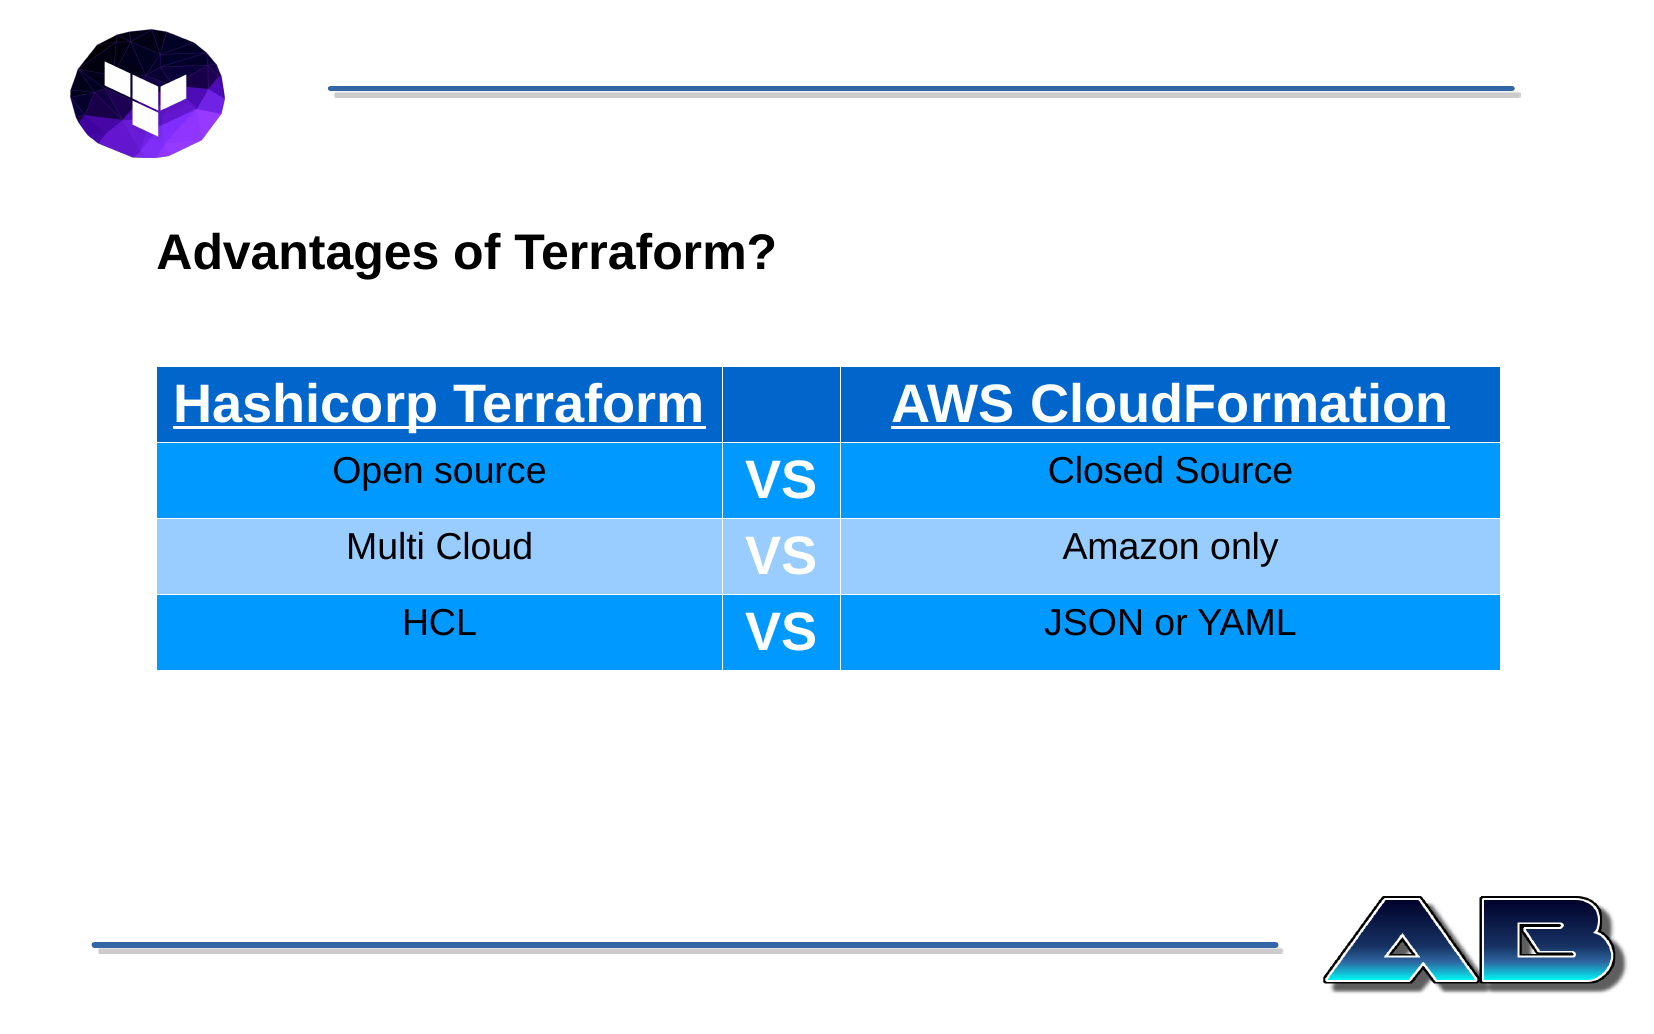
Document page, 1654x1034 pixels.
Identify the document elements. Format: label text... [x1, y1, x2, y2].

table_header [723, 367, 840, 442]
text_box Advantages of Terraform? [141, 216, 1583, 295]
table_cell VS [723, 595, 840, 670]
picture [70, 29, 225, 158]
table_cell Open source [157, 443, 722, 518]
table_cell Closed Source [841, 443, 1500, 518]
picture [1322, 896, 1630, 996]
table_cell VS [723, 443, 840, 518]
table_cell HCL [157, 595, 722, 670]
table_cell Amazon only [841, 519, 1500, 594]
table_cell Multi Cloud [157, 519, 722, 594]
table_header AWS CloudFormation [841, 367, 1500, 442]
table_header Hashicorp Terraform [157, 367, 722, 442]
table_cell JSON or YAML [841, 595, 1500, 670]
table_cell VS [723, 519, 840, 594]
